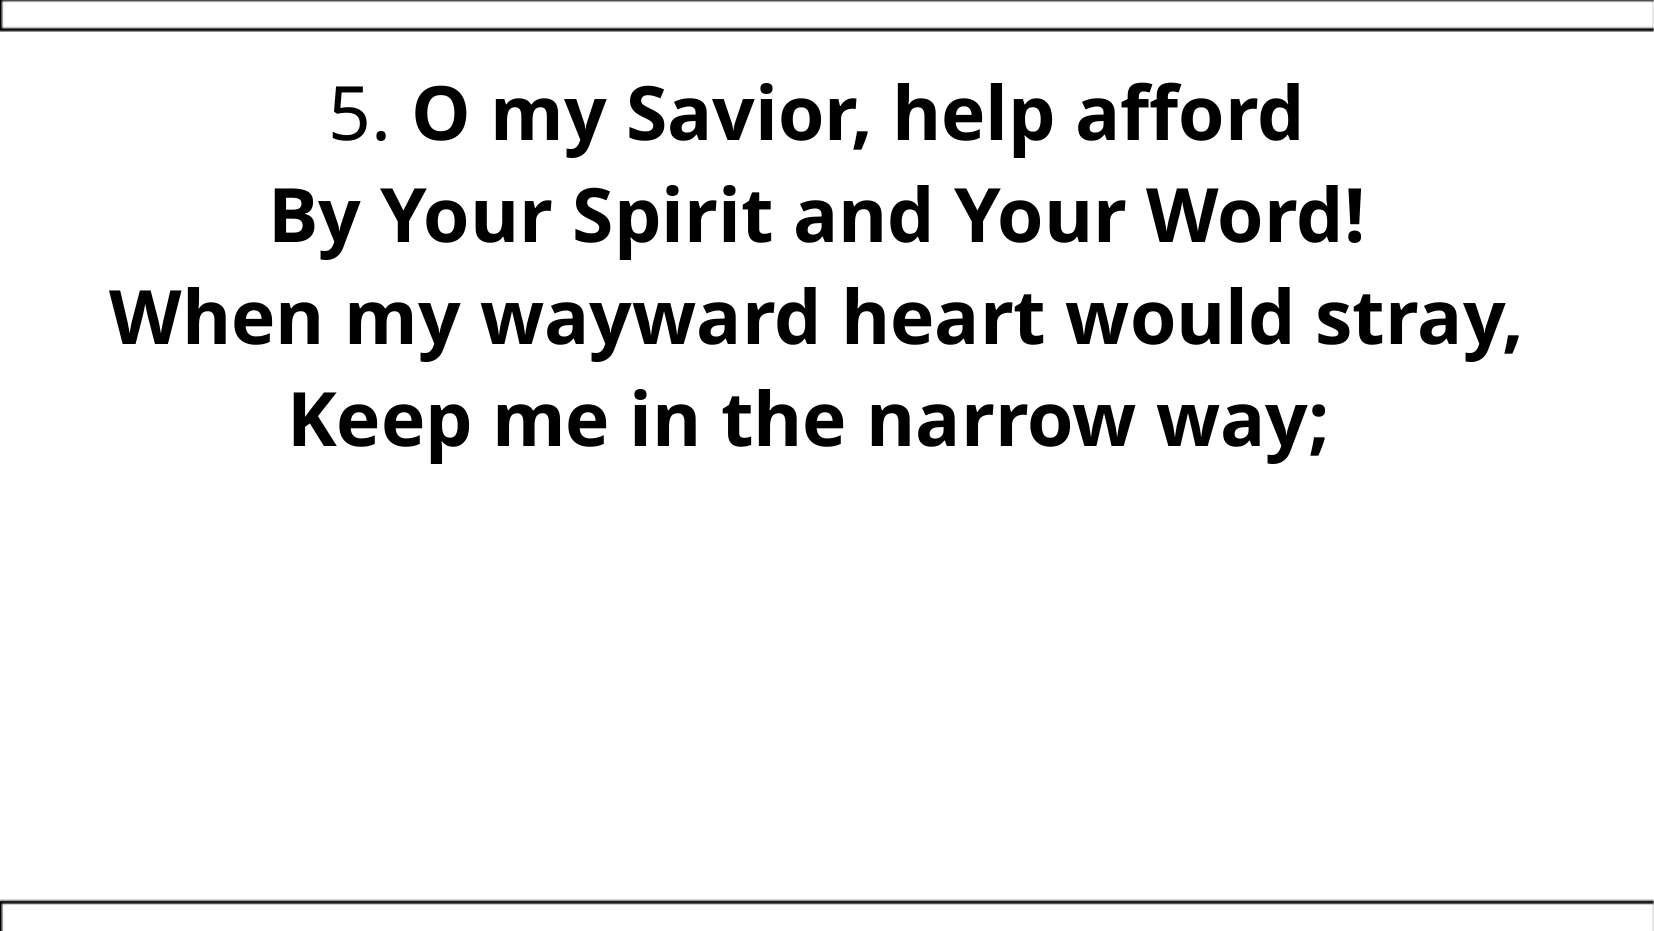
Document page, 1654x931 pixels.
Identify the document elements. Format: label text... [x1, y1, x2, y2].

picture [0, 0, 1654, 931]
text_box 5. O my Savior, help afford By Your Spirit and Your Word! When my wayward heart would stray, Keep me in the narrow way; [90, 52, 1546, 487]
